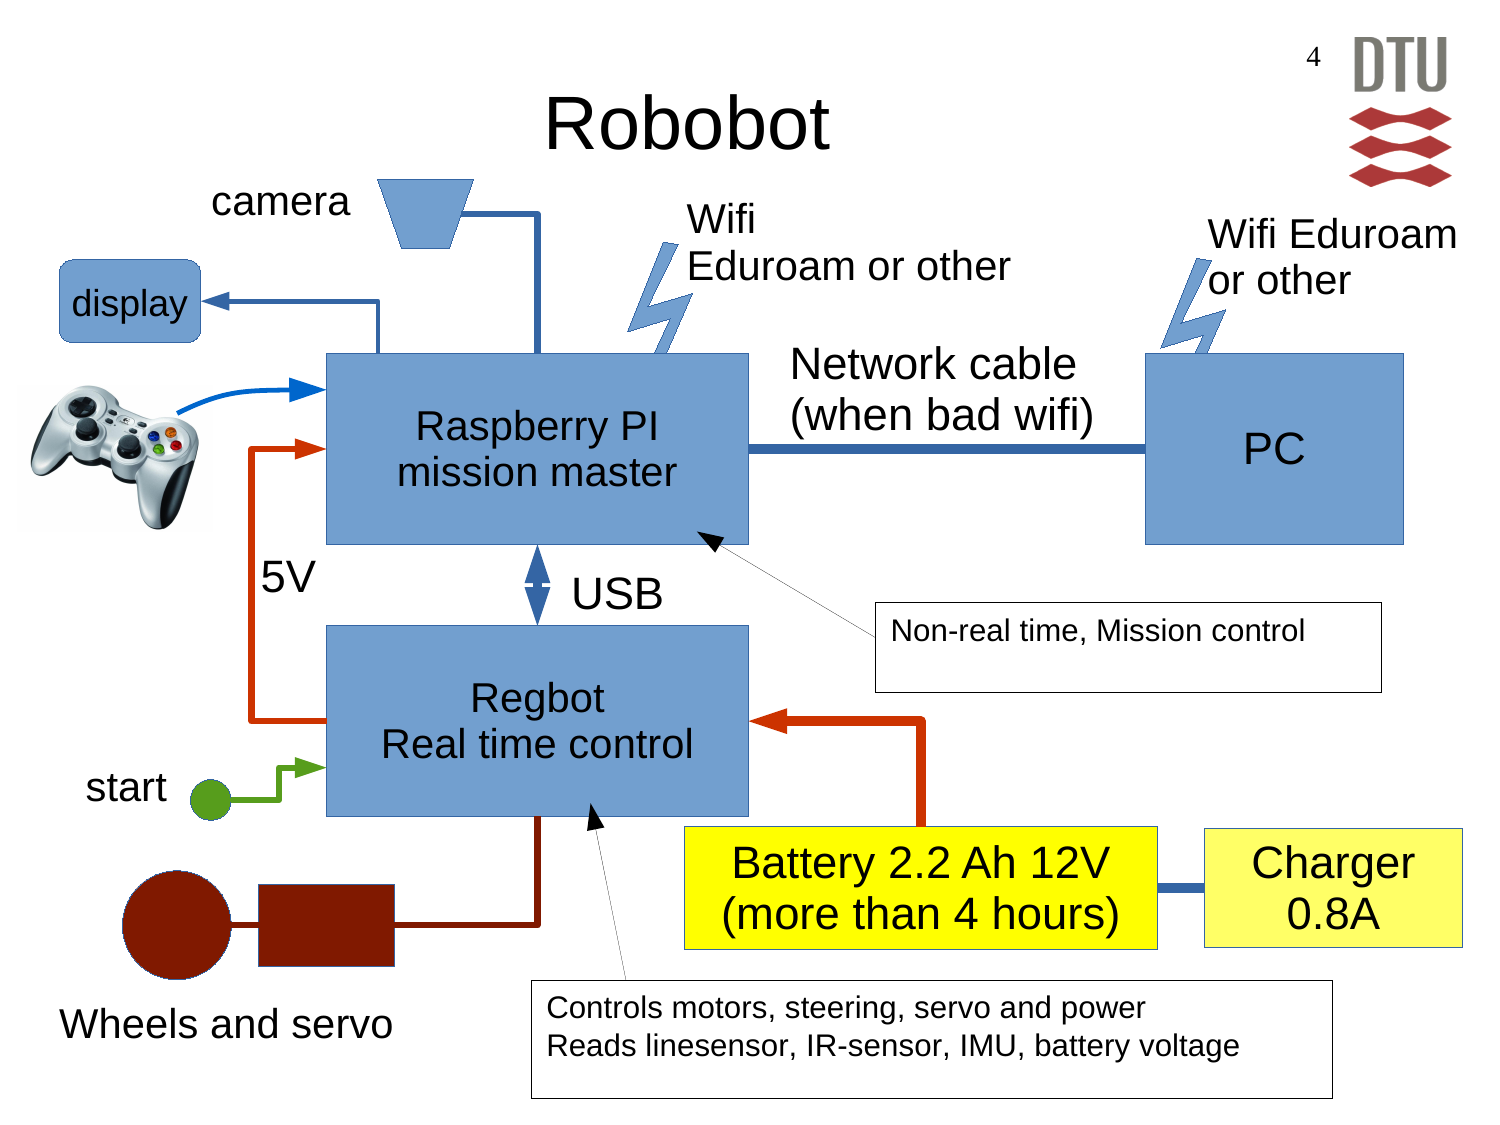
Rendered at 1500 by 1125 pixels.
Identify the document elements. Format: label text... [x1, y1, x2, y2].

text_box PC [1145, 353, 1404, 545]
text_box [258, 928, 395, 967]
picture [1349, 37, 1452, 187]
text_box Wifi Eduroam or other [671, 188, 1055, 305]
text_box Network cable (when bad wifi) [774, 330, 1111, 448]
text_box [122, 870, 232, 980]
text_box camera [196, 170, 378, 236]
text_box Controls motors, steering, servo and power Reads linesensor, IR-sensor, IMU, battery voltage [531, 980, 1333, 1099]
text_box Battery 2.2 Ah 12V (more than 4 hours) [684, 826, 1158, 950]
text_box Regbot Real time control [326, 625, 749, 817]
text_box Non-real time, Mission control [875, 602, 1382, 693]
text_box Wheels and servo [44, 993, 438, 1060]
text_box [378, 179, 474, 249]
text_box USB [556, 560, 680, 627]
text_box [190, 779, 231, 821]
text_box display [59, 259, 201, 343]
text_box [627, 242, 688, 353]
picture [17, 385, 213, 532]
text_box [1160, 269, 1222, 353]
text_box Wifi Eduroam or other [1192, 203, 1500, 319]
text_box start [70, 756, 182, 822]
text_box Charger 0.8A [1204, 828, 1463, 948]
title Robobot [378, 184, 390, 218]
text_box Raspberry PI mission master [326, 353, 749, 545]
text_box 5V [245, 544, 343, 611]
text_box [258, 884, 395, 922]
title Robobot [54, 29, 1320, 218]
